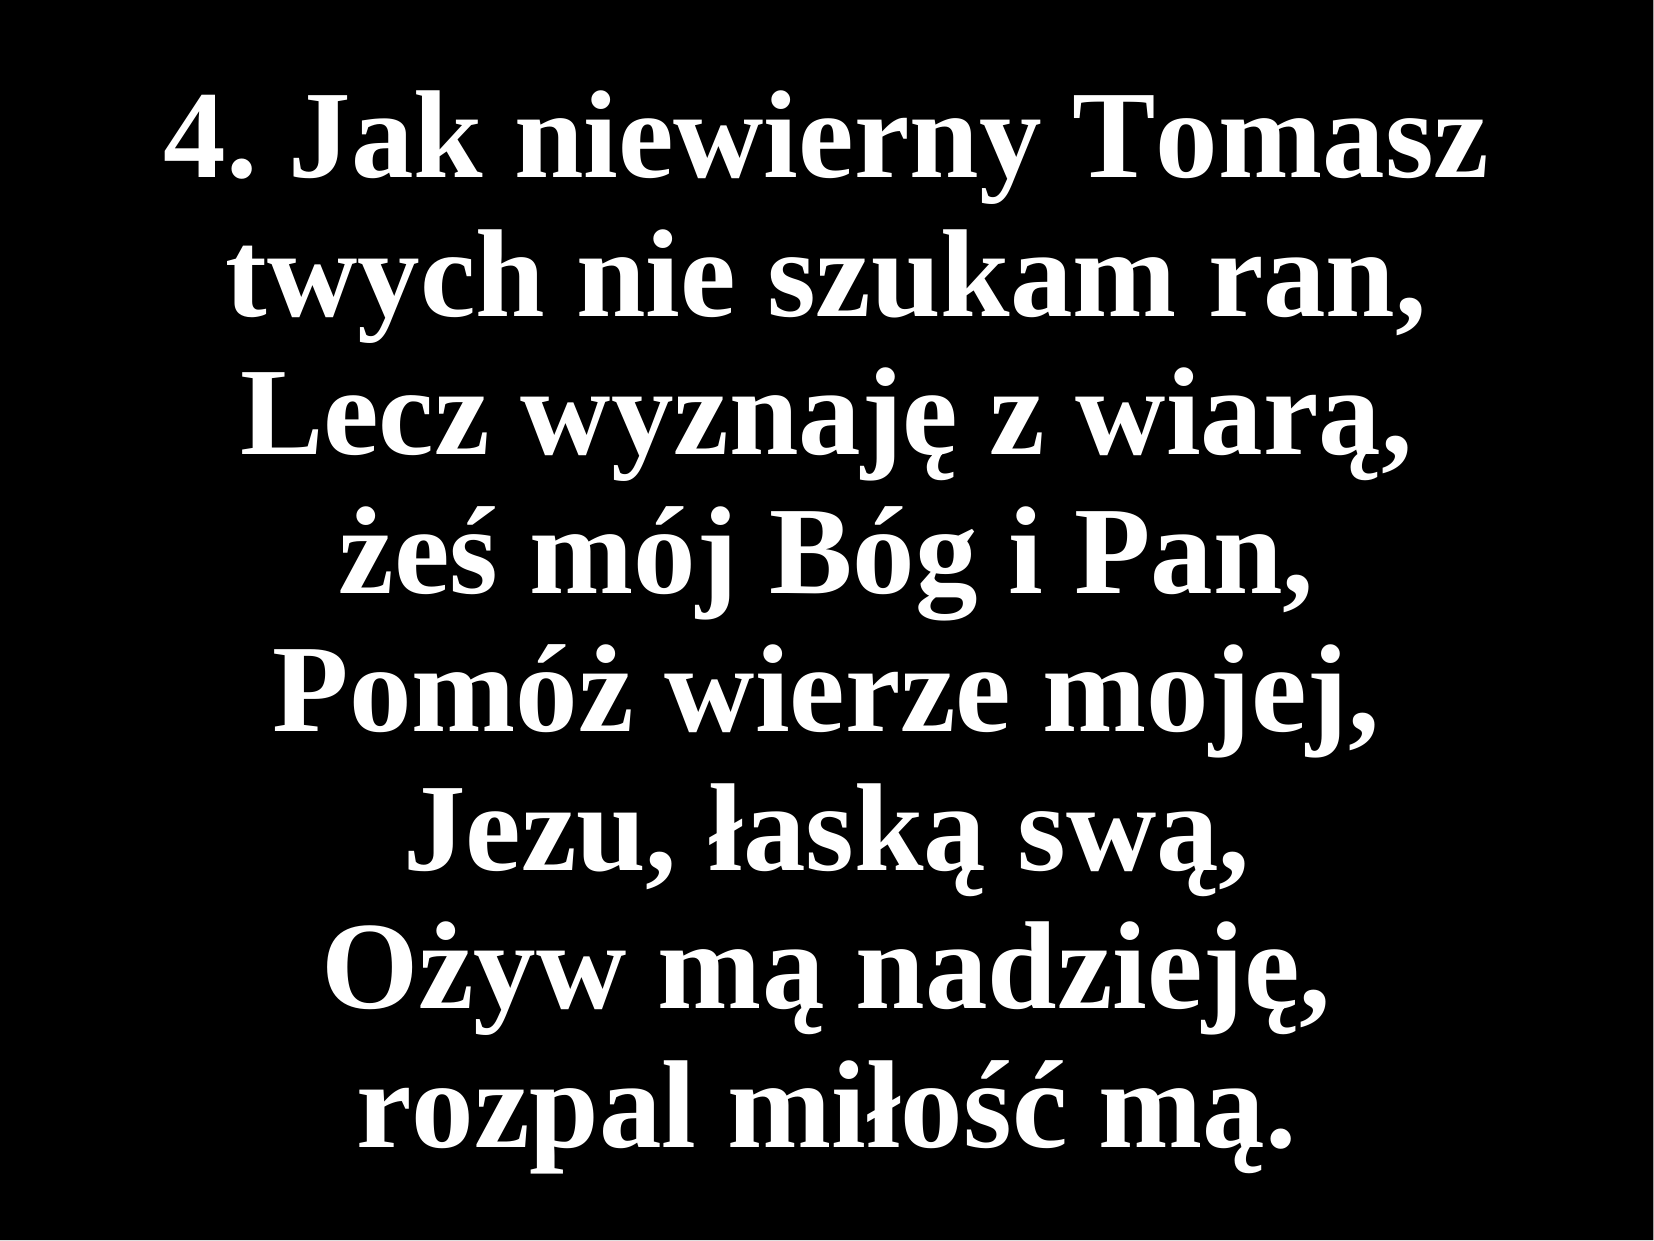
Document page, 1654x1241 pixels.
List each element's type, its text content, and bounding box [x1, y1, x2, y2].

title 4. Jak niewierny Tomasz twych nie szukam ran, Lecz wyznaję z wiarą, żeś mój Bóg i Pan, Pomóż wierze mojej, Jezu, łaską swą, Ożyw mą nadzieję, rozpal miłość mą. [0, 0, 1654, 1241]
